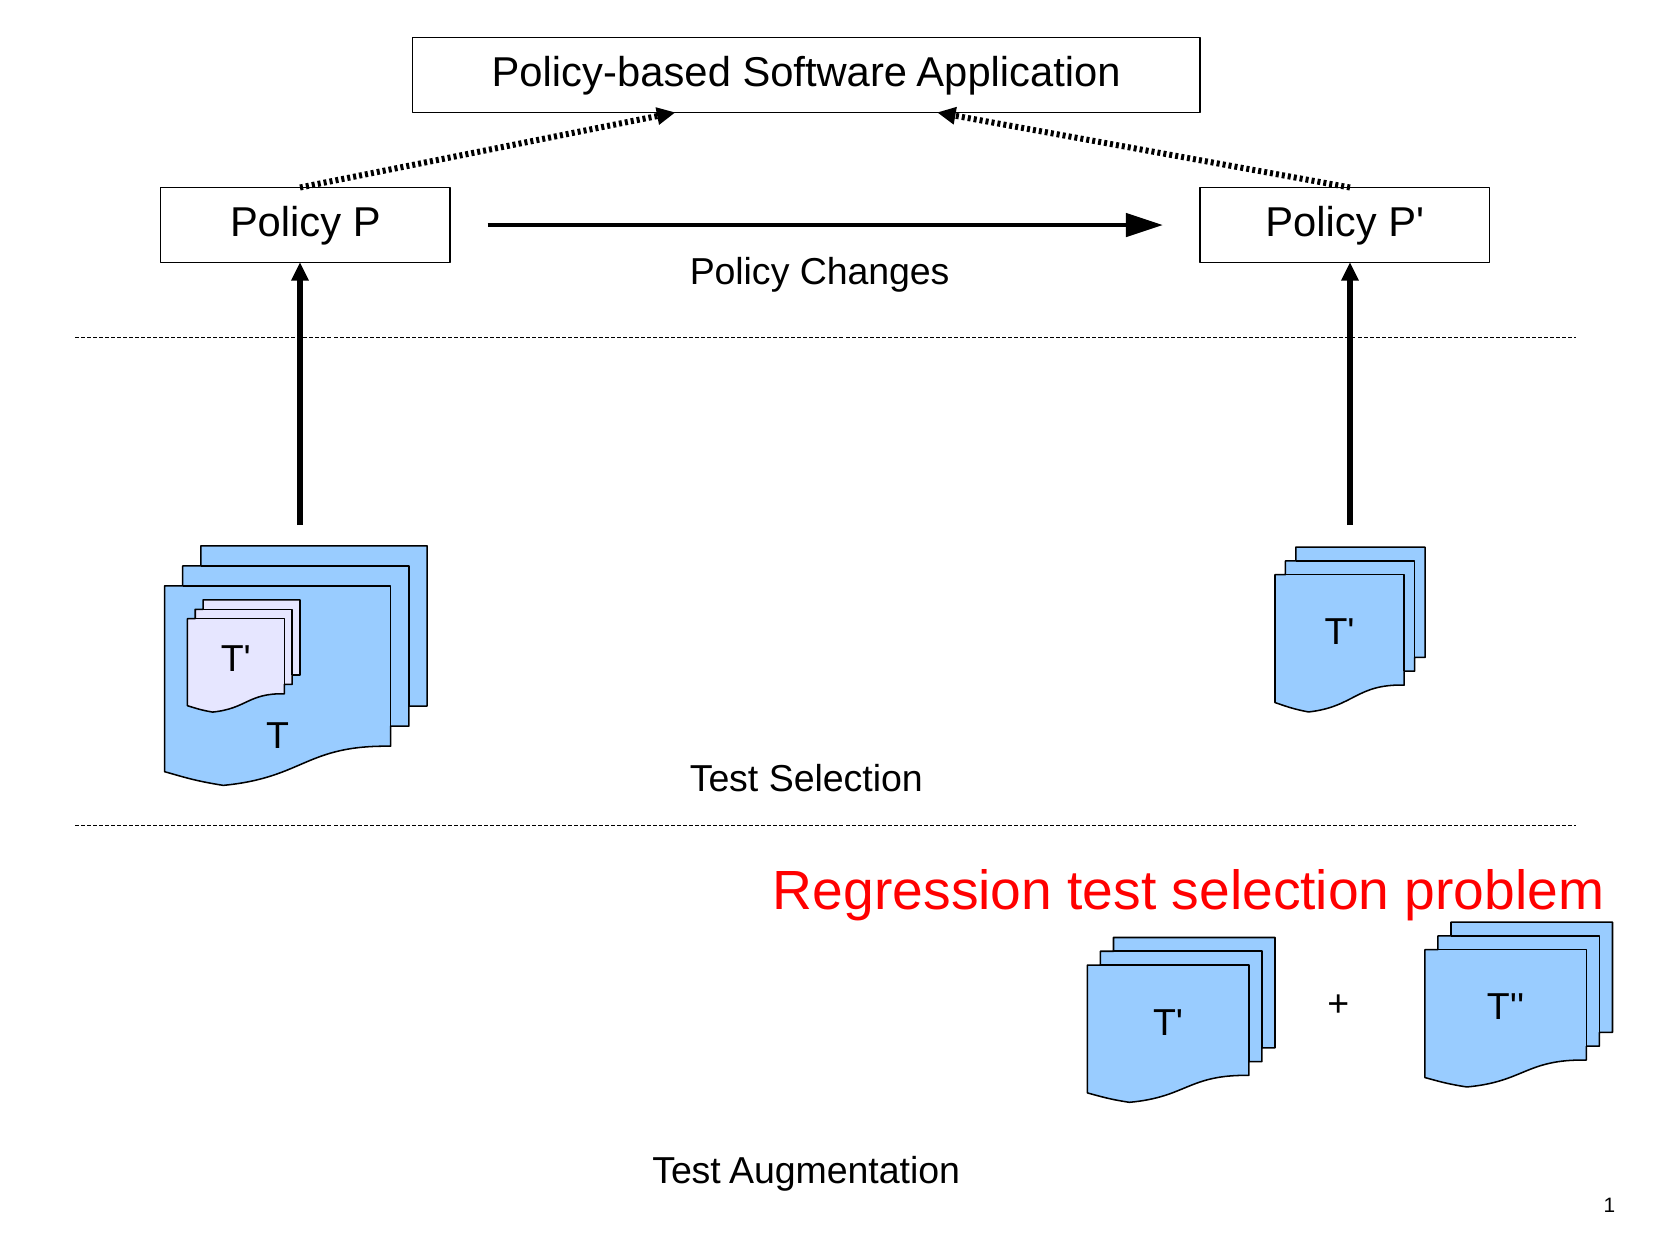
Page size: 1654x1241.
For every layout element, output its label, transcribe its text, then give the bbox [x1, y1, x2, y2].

text_box Test Selection [675, 750, 1013, 938]
text_box T' [1087, 937, 1276, 1103]
text_box Policy P [160, 187, 451, 263]
text_box T'' [1424, 922, 1613, 1087]
text_box T' [1275, 547, 1426, 712]
text_box Policy-based Software Application [412, 37, 1201, 113]
text_box Policy P' [1200, 187, 1490, 263]
text_box Regression test selection problem [757, 847, 1653, 965]
text_box + [1312, 975, 1388, 1051]
text_box Policy Changes [675, 243, 1013, 301]
text_box T' [187, 599, 301, 713]
text_box Test Augmentation [637, 1141, 976, 1241]
text_box <number> [1563, 1158, 1630, 1225]
text_box T [164, 545, 428, 786]
